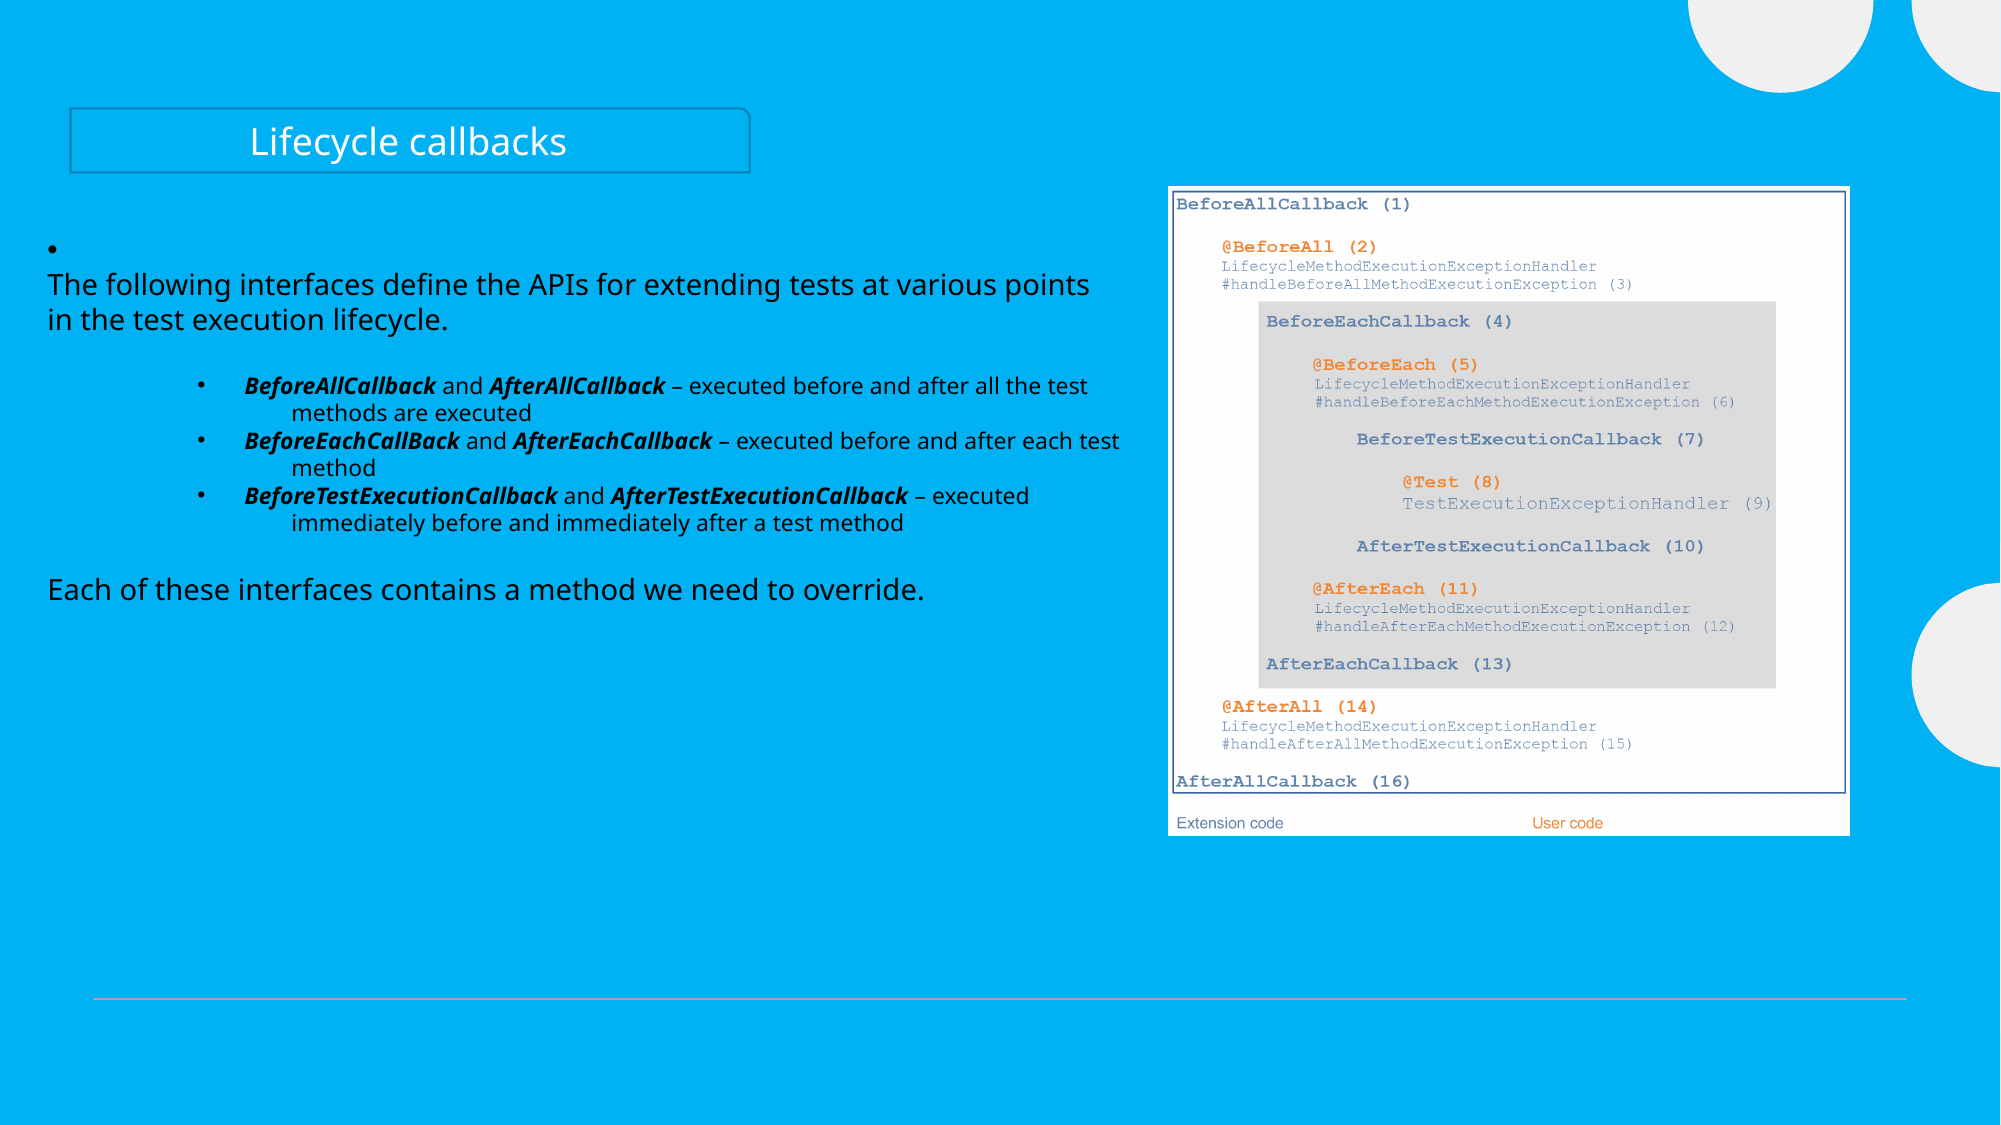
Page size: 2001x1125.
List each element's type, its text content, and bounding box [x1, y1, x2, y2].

text_box Lifecycle callbacks [70, 108, 750, 173]
text_box The following interfaces define the APIs for extending tests at various points in the test execution lifecycle. BeforeAllCallback and AfterAllCallback – executed before and after all the test methods are executed BeforeEachCallBack and AfterEachCallback – executed before and after each test method BeforeTestExecutionCallback and AfterTestExecutionCallback – executed immediately before and immediately after a test method Each of these interfaces contains a method we need to override. [32, 223, 1137, 618]
picture [1169, 187, 1849, 835]
text_box [0, 0, 2000, 1125]
